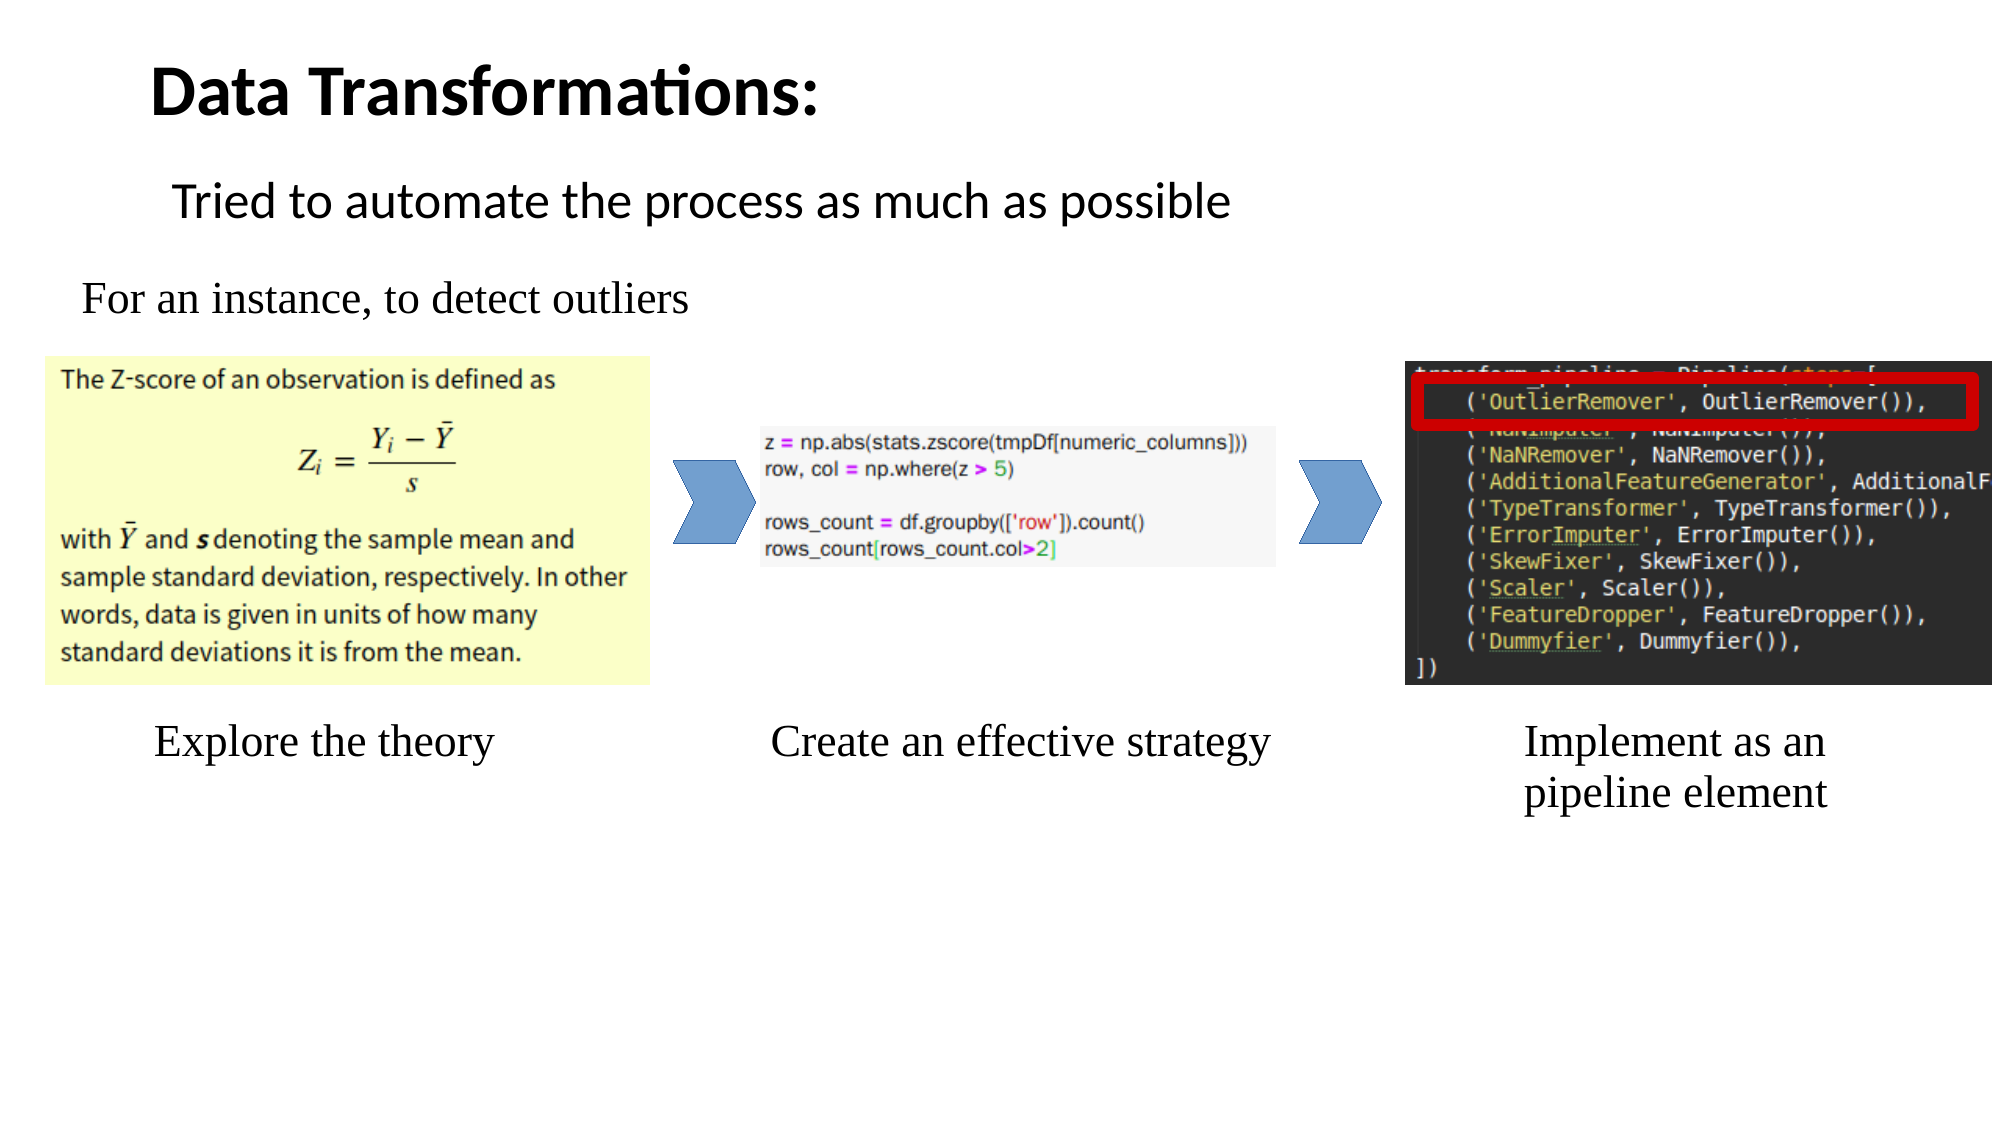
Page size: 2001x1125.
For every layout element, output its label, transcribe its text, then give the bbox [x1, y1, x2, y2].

text_box Implement as an pipeline element [1509, 708, 1926, 825]
text_box [1299, 460, 1382, 544]
picture [1405, 361, 1992, 686]
text_box For an instance, to detect outliers [66, 265, 705, 332]
picture [760, 426, 1276, 567]
text_box Create an effective strategy [755, 708, 1288, 825]
text_box Data Transformations: [135, 35, 837, 138]
text_box [673, 460, 756, 544]
picture [45, 356, 650, 686]
text_box Tried to automate the process as much as possible [156, 158, 1248, 237]
text_box Explore the theory [139, 708, 556, 792]
